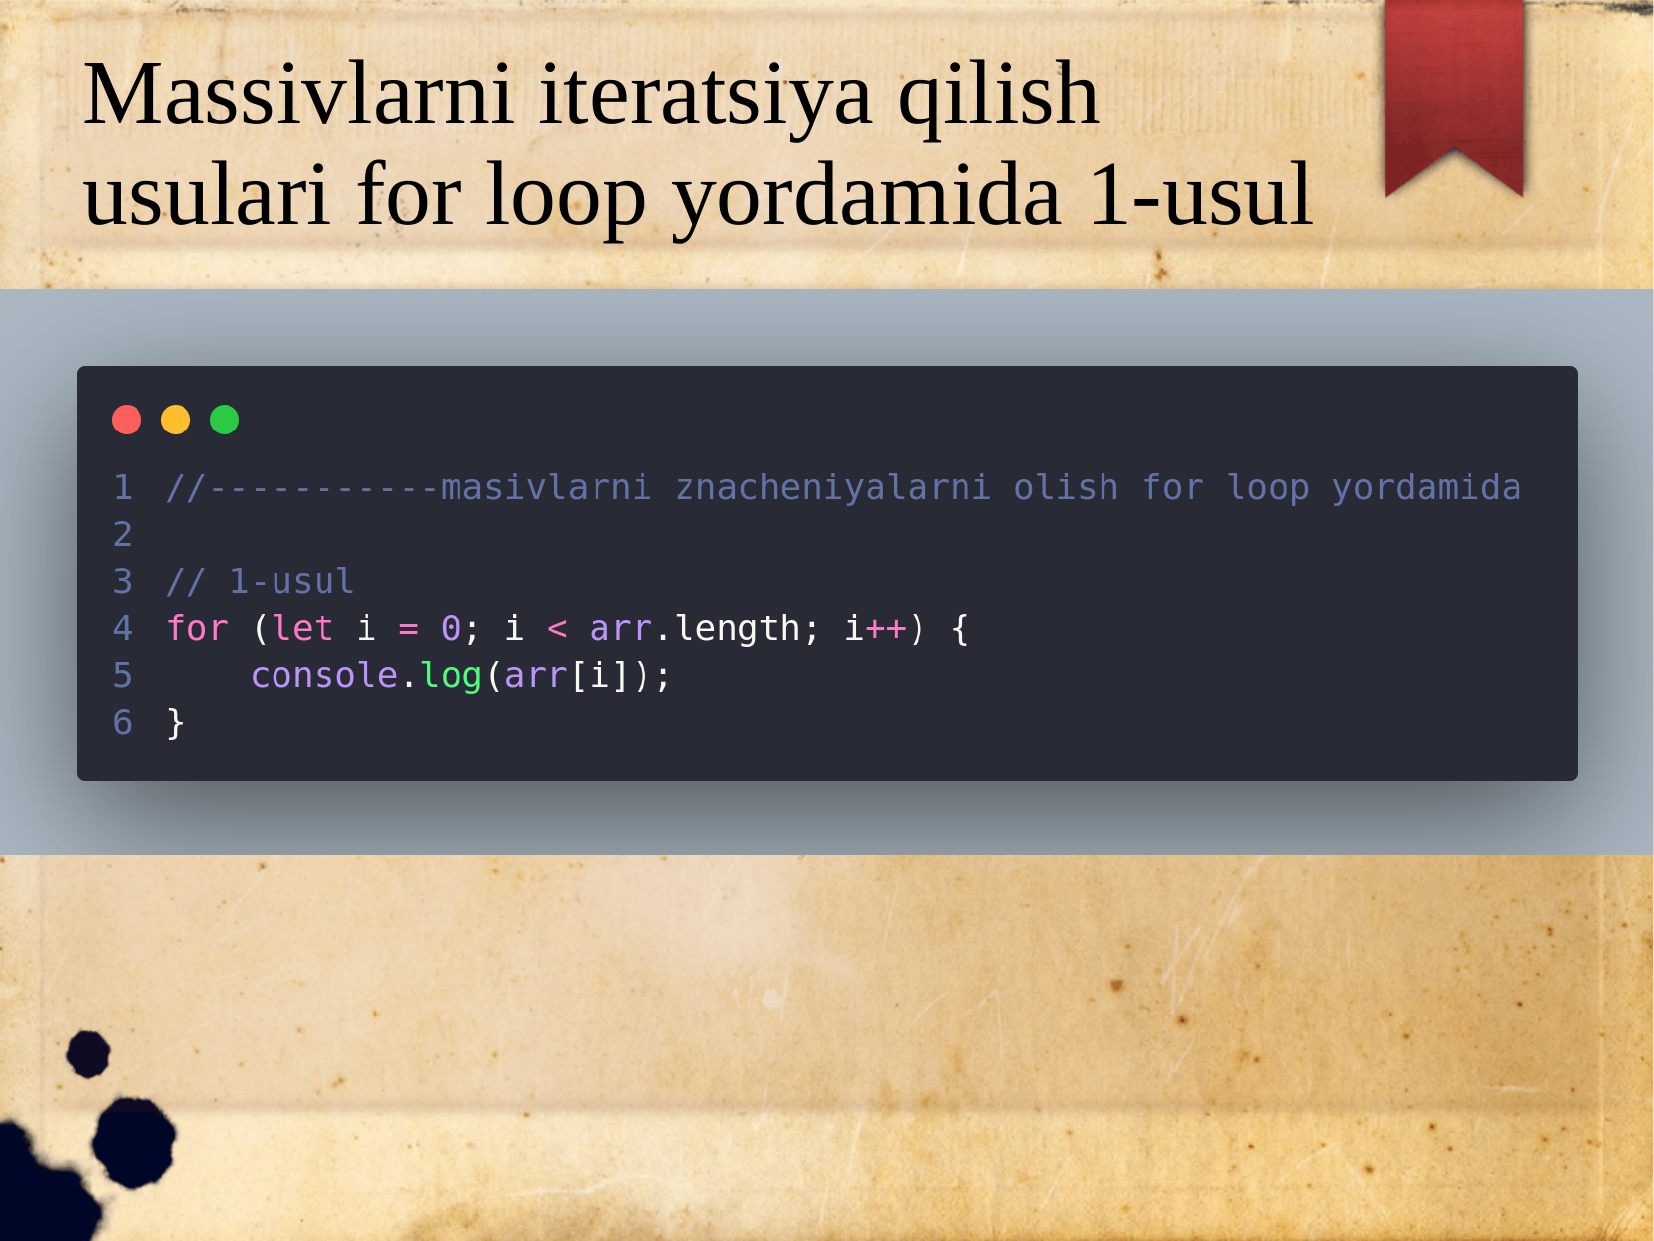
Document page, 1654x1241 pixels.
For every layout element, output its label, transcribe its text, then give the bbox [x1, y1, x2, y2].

title Massivlarni iteratsiya qilish usulari for loop yordamida 1-usul [82, 41, 1347, 245]
picture [0, 0, 1654, 1241]
